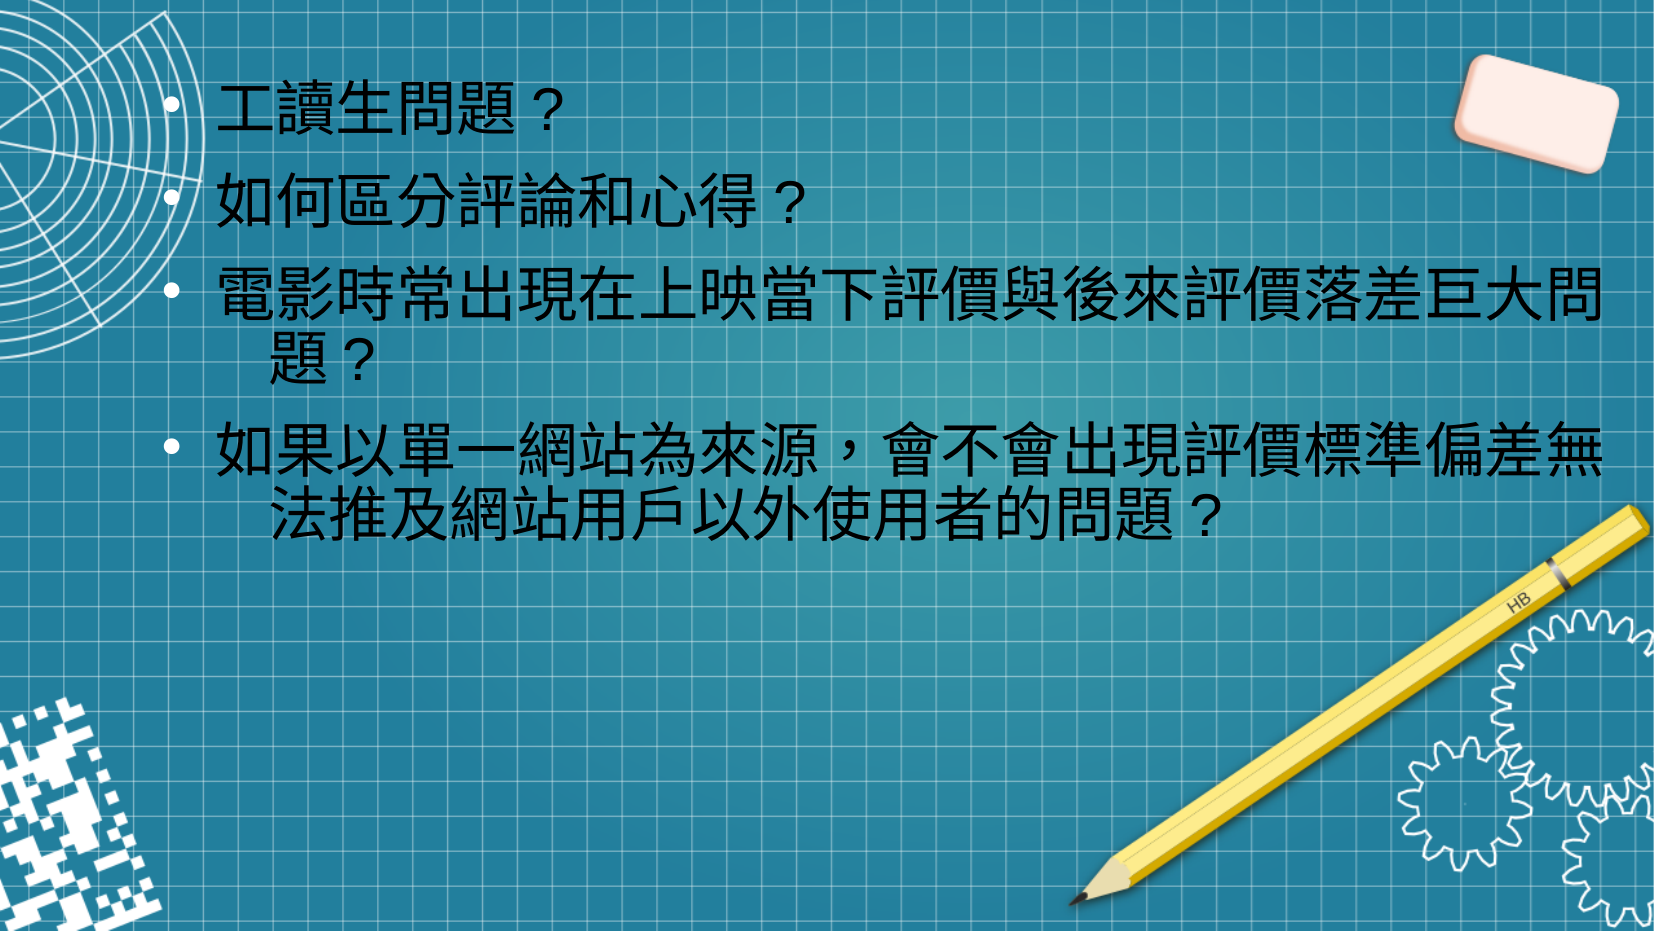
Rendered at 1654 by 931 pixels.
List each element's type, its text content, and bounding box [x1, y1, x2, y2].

subtitle 工讀生問題? 如何區分評論和心得? 電影時常出現在上映當下評價與後來評價落差巨大問題? 如果以單一網站為來源，會不會出現評價標準偏差無法推及網站用戶以外使用者的問題? [126, 80, 1615, 816]
